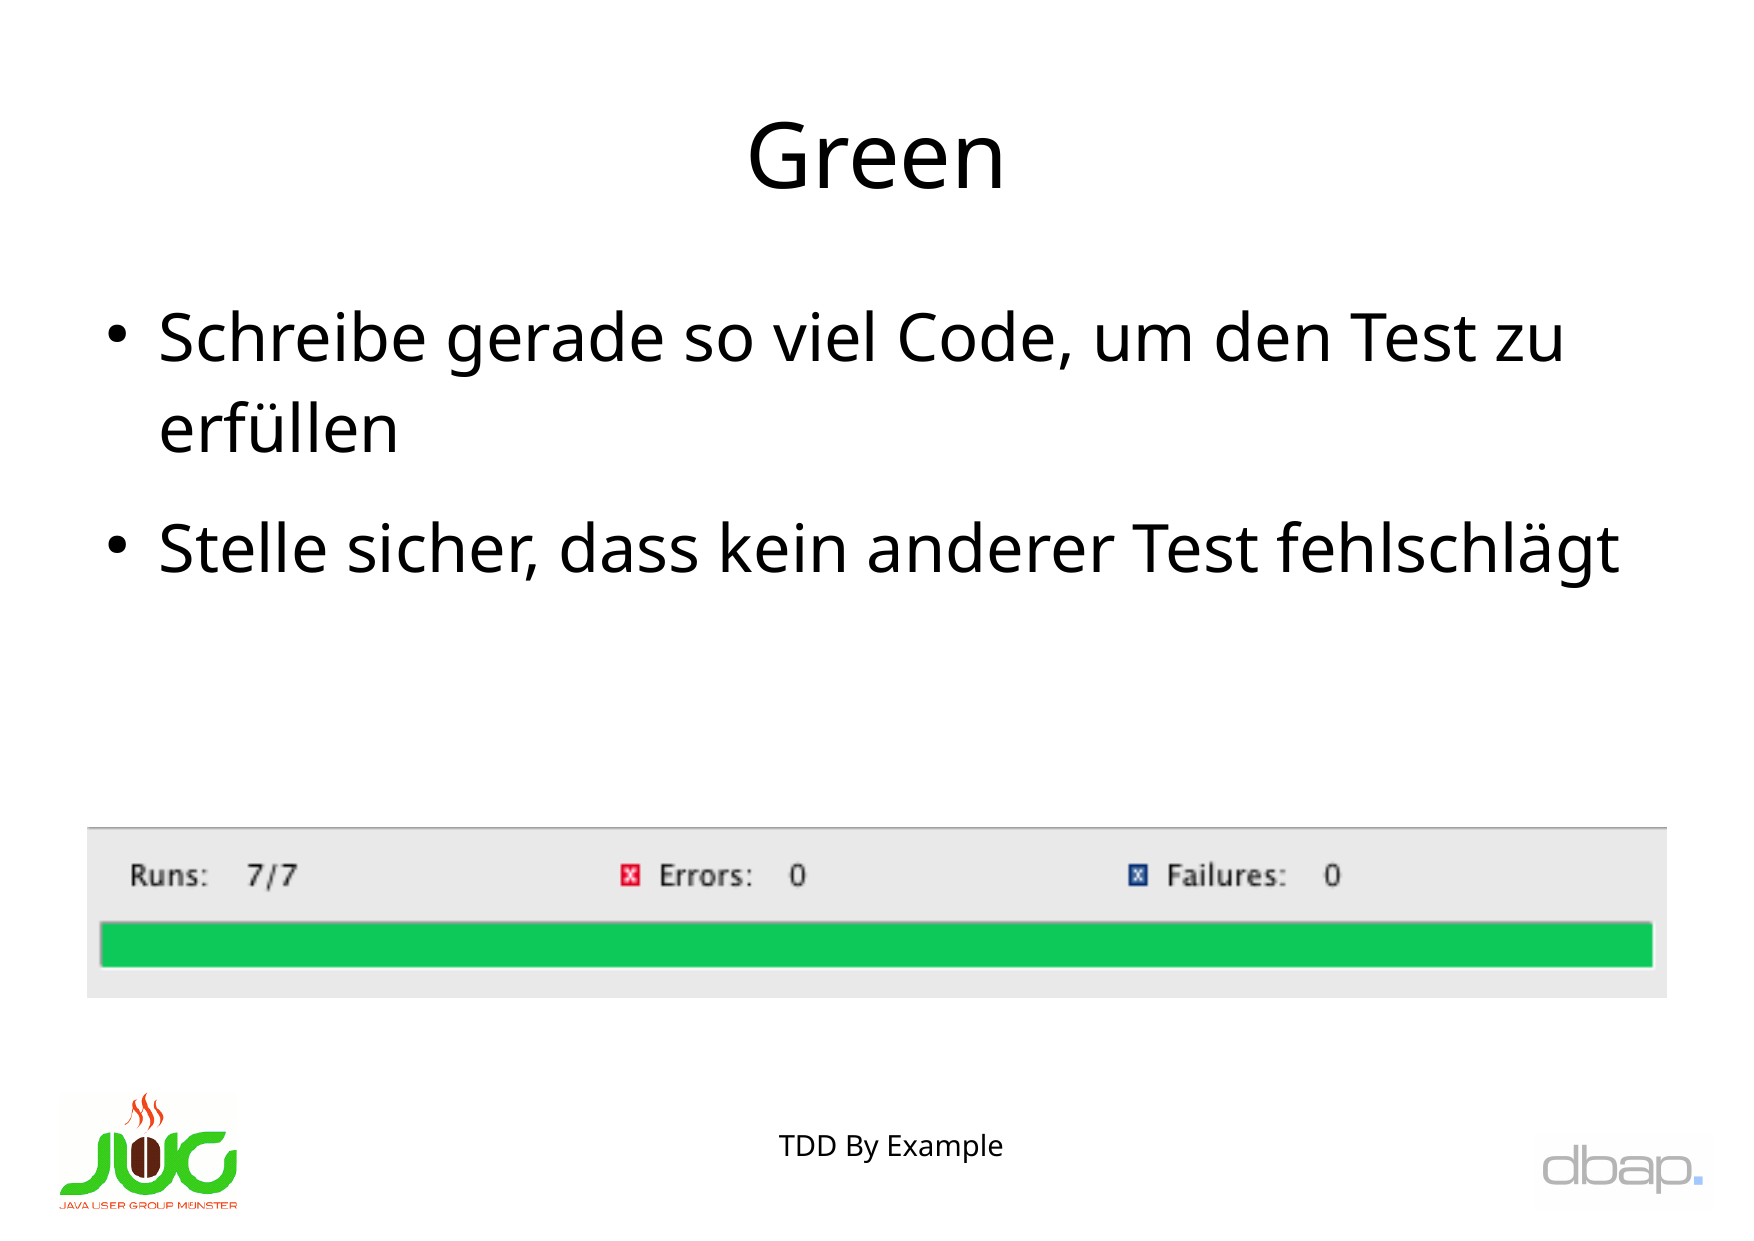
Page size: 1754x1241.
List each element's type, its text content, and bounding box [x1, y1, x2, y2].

list Schreibe gerade so viel Code, um den Test zu erfüllen Stelle sicher, dass kein anderer Test fehlschlägt [87, 290, 1667, 681]
picture [1535, 1133, 1713, 1211]
title Green [87, 49, 1667, 257]
picture [87, 827, 1667, 998]
picture [59, 1092, 237, 1209]
